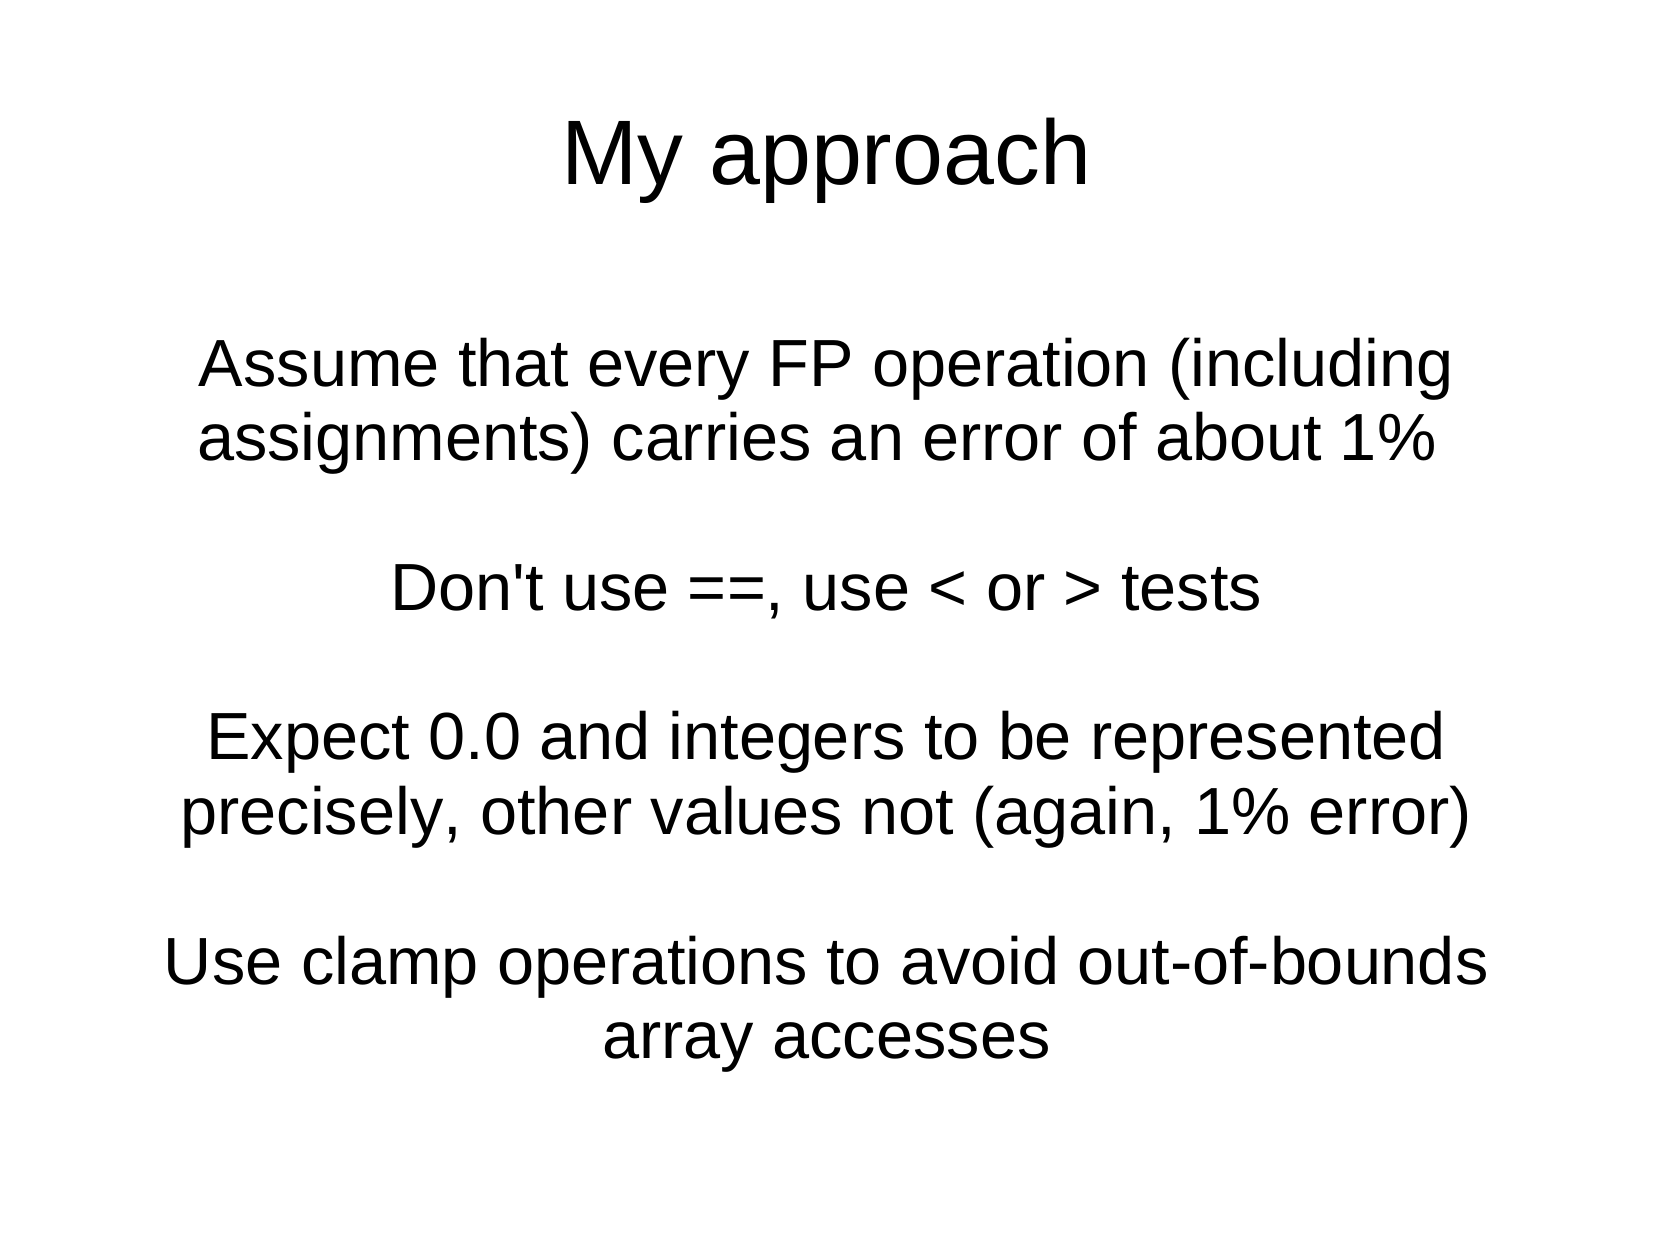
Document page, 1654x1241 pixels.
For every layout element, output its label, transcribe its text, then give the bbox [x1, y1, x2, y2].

subtitle Assume that every FP operation (including assignments) carries an error of about 1% Don't use ==, use < or > tests Expect 0.0 and integers to be represented precisely, other values not (again, 1% error) Use clamp operations to avoid out-of-bounds array accesses [82, 290, 1571, 1109]
title My approach [82, 49, 1571, 257]
